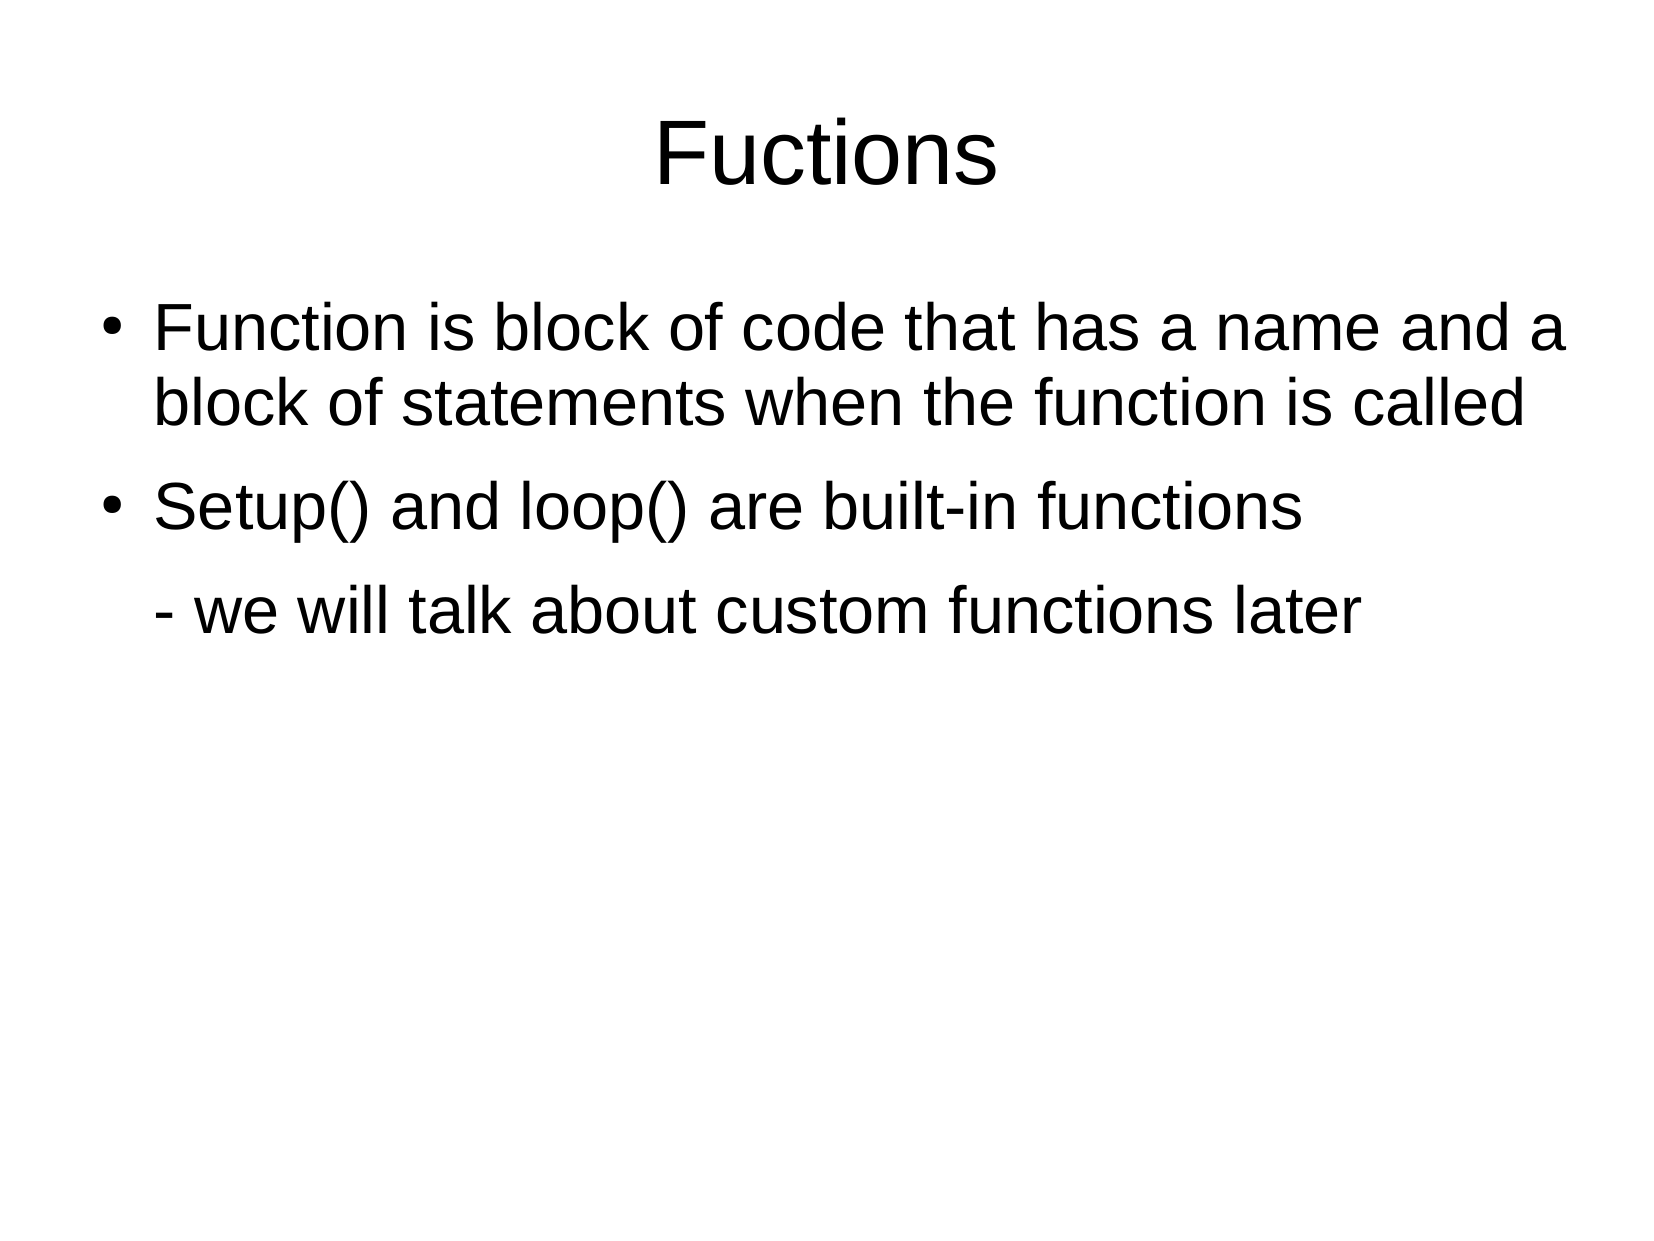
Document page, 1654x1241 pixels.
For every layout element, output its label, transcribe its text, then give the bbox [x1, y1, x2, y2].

title Fuctions [82, 49, 1571, 257]
list Function is block of code that has a name and a block of statements when the function is called Setup() and loop() are built-in functions - we will talk about custom functions later [82, 290, 1571, 1010]
